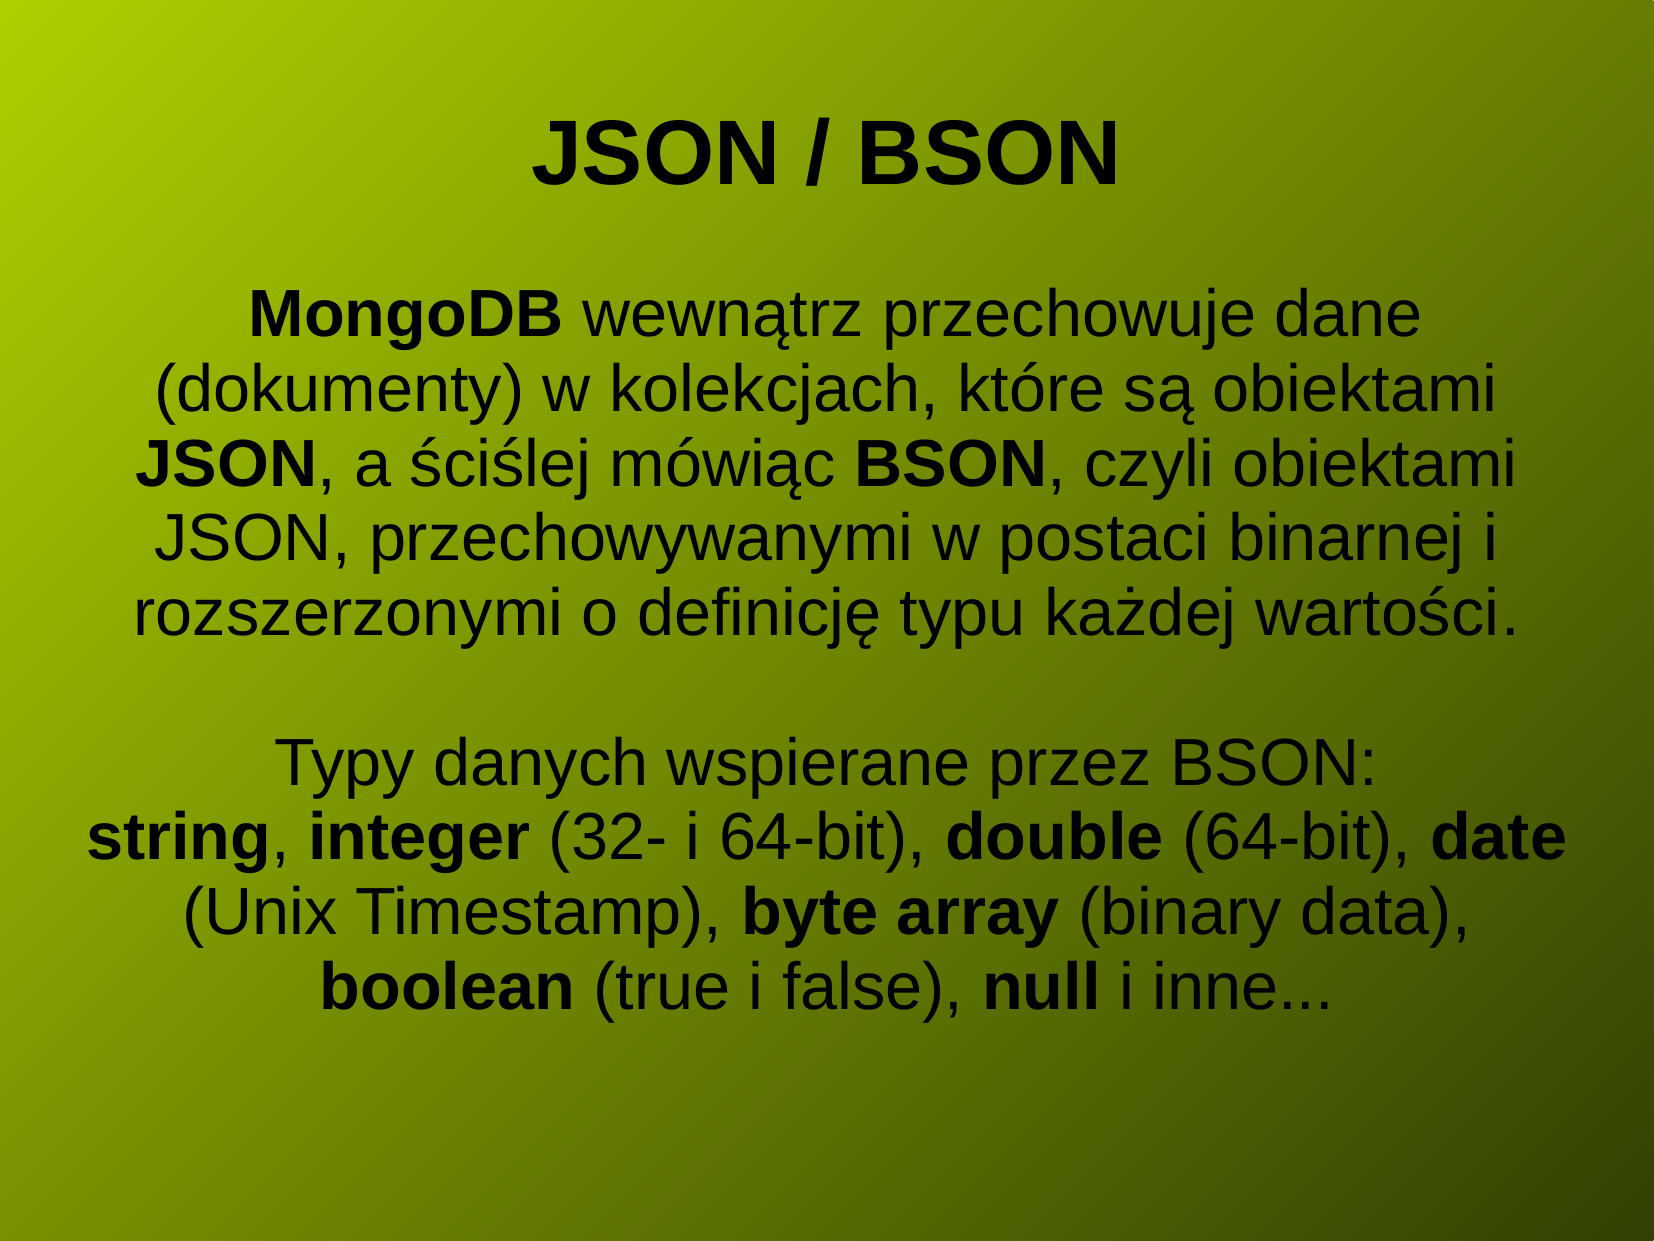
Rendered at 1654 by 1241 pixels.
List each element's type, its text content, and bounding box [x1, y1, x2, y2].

title JSON / BSON [82, 49, 1571, 257]
subtitle MongoDB wewnątrz przechowuje dane (dokumenty) w kolekcjach, które są obiektami JSON, a ściślej mówiąc BSON, czyli obiektami JSON, przechowywanymi w postaci binarnej i rozszerzonymi o definicję typu każdej wartości. Typy danych wspierane przez BSON: string, integer (32- i 64-bit), double (64-bit), date (Unix Timestamp), byte array (binary data), boolean (true i false), null i inne... [82, 275, 1571, 1024]
